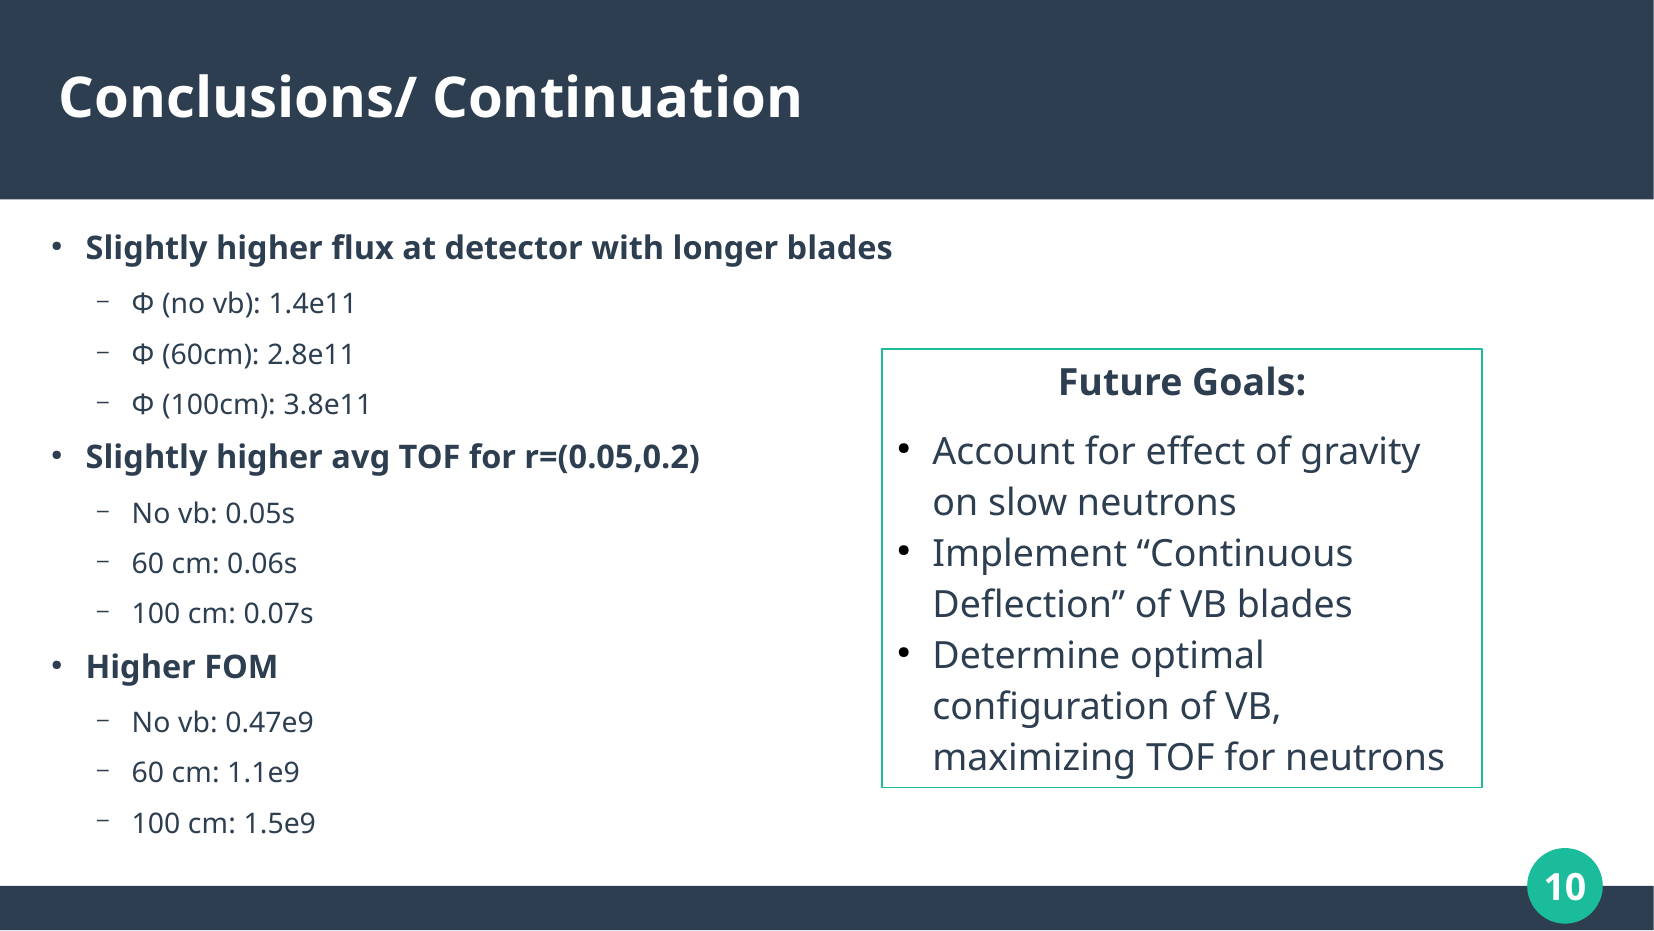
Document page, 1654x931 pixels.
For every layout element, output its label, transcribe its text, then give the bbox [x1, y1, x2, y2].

list Slightly higher flux at detector with longer blades Φ (no vb): 1.4e11 Φ (60cm): 2.8e11 Φ (100cm): 3.8e11 Slightly higher avg TOF for r=(0.05,0.2) No vb: 0.05s 60 cm: 0.06s 100 cm: 0.07s Higher FOM No vb: 0.47e9 60 cm: 1.1e9 100 cm: 1.5e9 [39, 225, 1576, 846]
text_box Future Goals: Account for effect of gravity on slow neutrons Implement “Continuous Deflection” of VB blades Determine optimal configuration of VB, maximizing TOF for neutrons [882, 349, 1483, 788]
title Conclusions/ Continuation [59, 37, 1595, 155]
